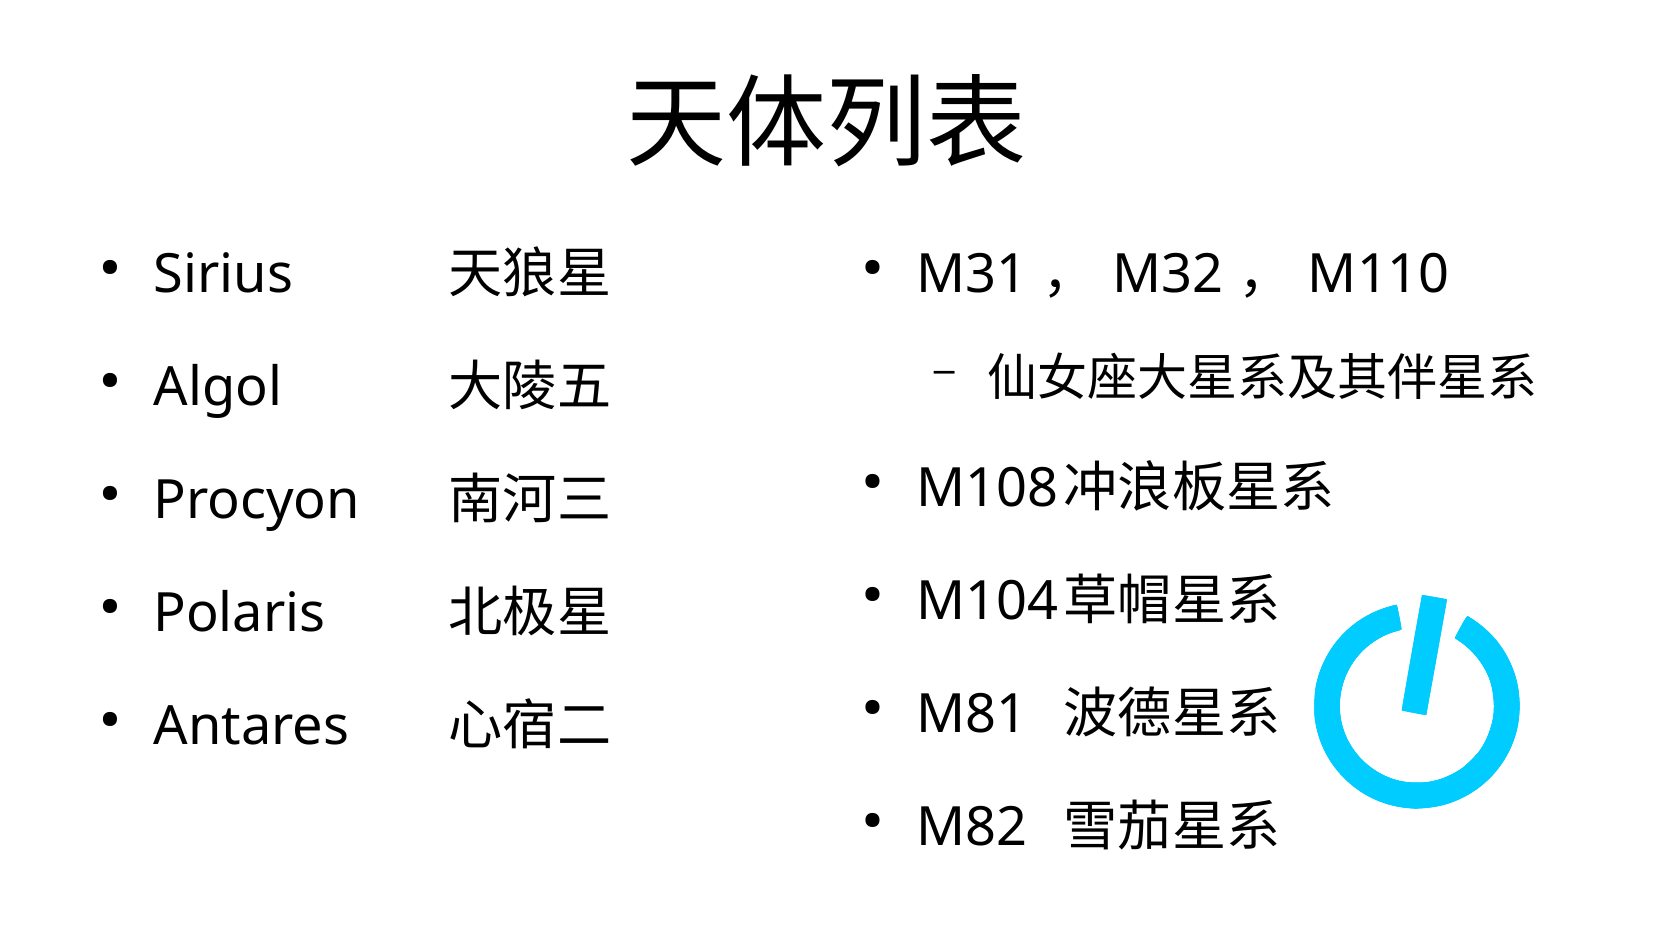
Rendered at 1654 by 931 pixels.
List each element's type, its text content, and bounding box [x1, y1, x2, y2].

title 天体列表 [82, 37, 1571, 193]
list M31，M32，M110 仙女座大星系及其伴星系 M108 冲浪板星系 M104 草帽星系 M81 波德星系 M82 雪茄星系 [845, 217, 1572, 898]
list Sirius 天狼星 Algol 大陵五 Procyon 南河三 Polaris 北极星 Antares 心宿二 [82, 217, 809, 922]
